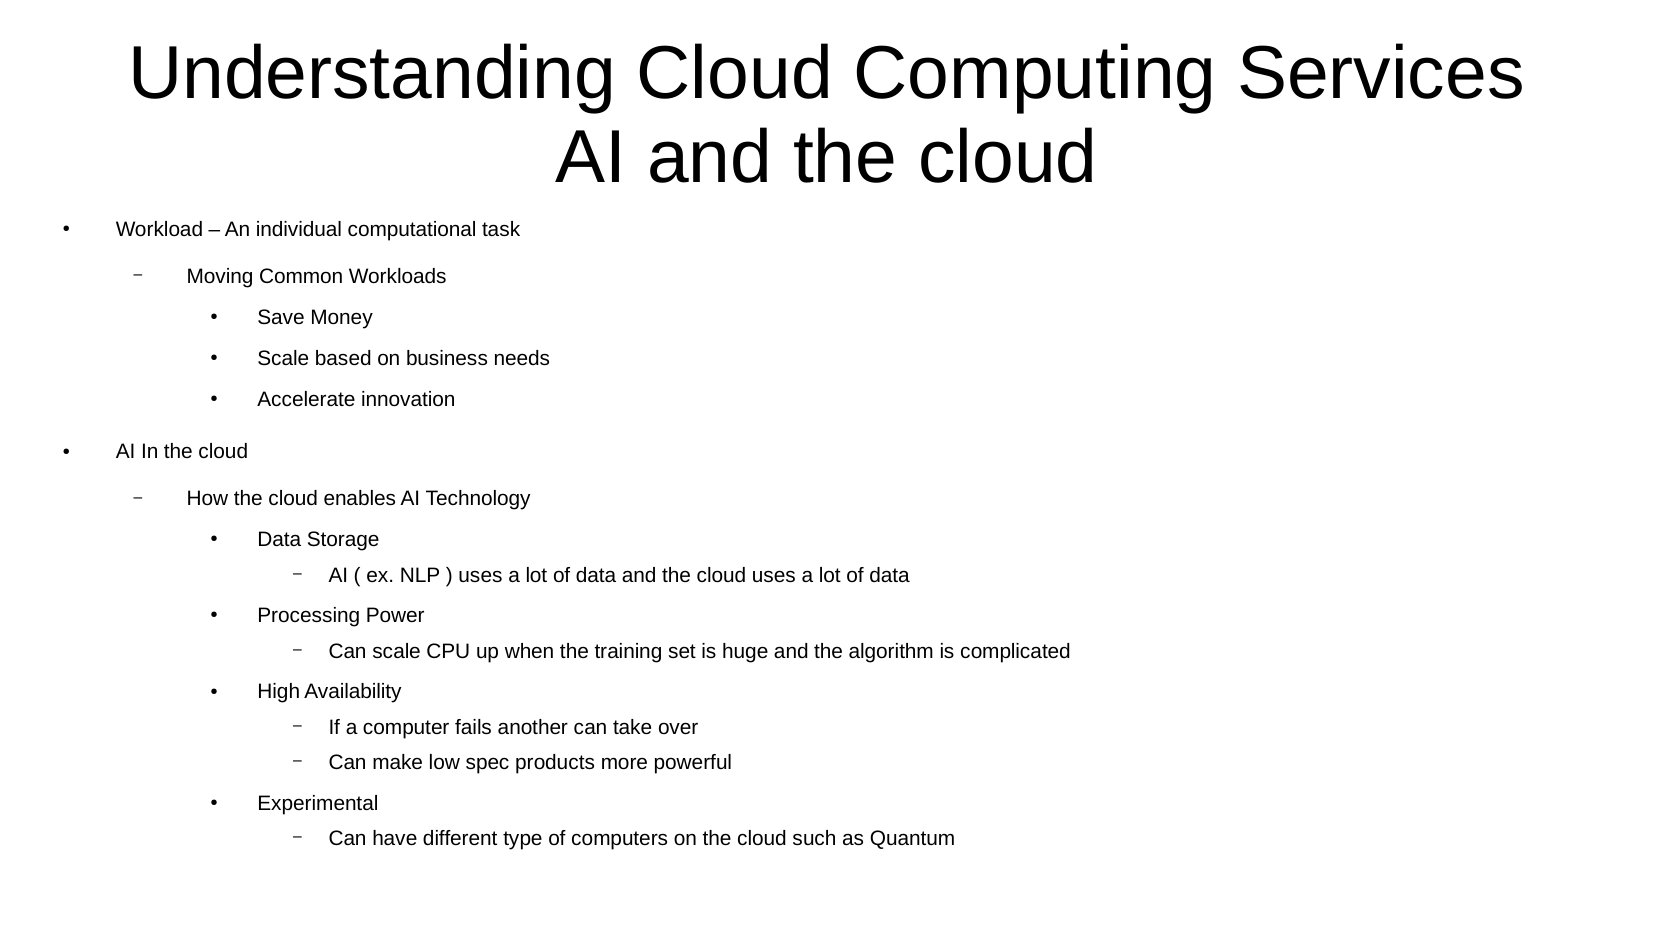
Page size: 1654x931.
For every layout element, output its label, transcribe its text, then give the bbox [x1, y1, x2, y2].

title Understanding Cloud Computing Services AI and the cloud [82, 30, 1571, 199]
list Workload – An individual computational task Moving Common Workloads Save Money Scale based on business needs Accelerate innovation AI In the cloud How the cloud enables AI Technology Data Storage AI ( ex. NLP ) uses a lot of data and the cloud uses a lot of data Processing Power Can scale CPU up when the training set is huge and the algorithm is complicated High Availability If a computer fails another can take over Can make low spec products more powerful Experimental Can have different type of computers on the cloud such as Quantum [45, 217, 1571, 901]
